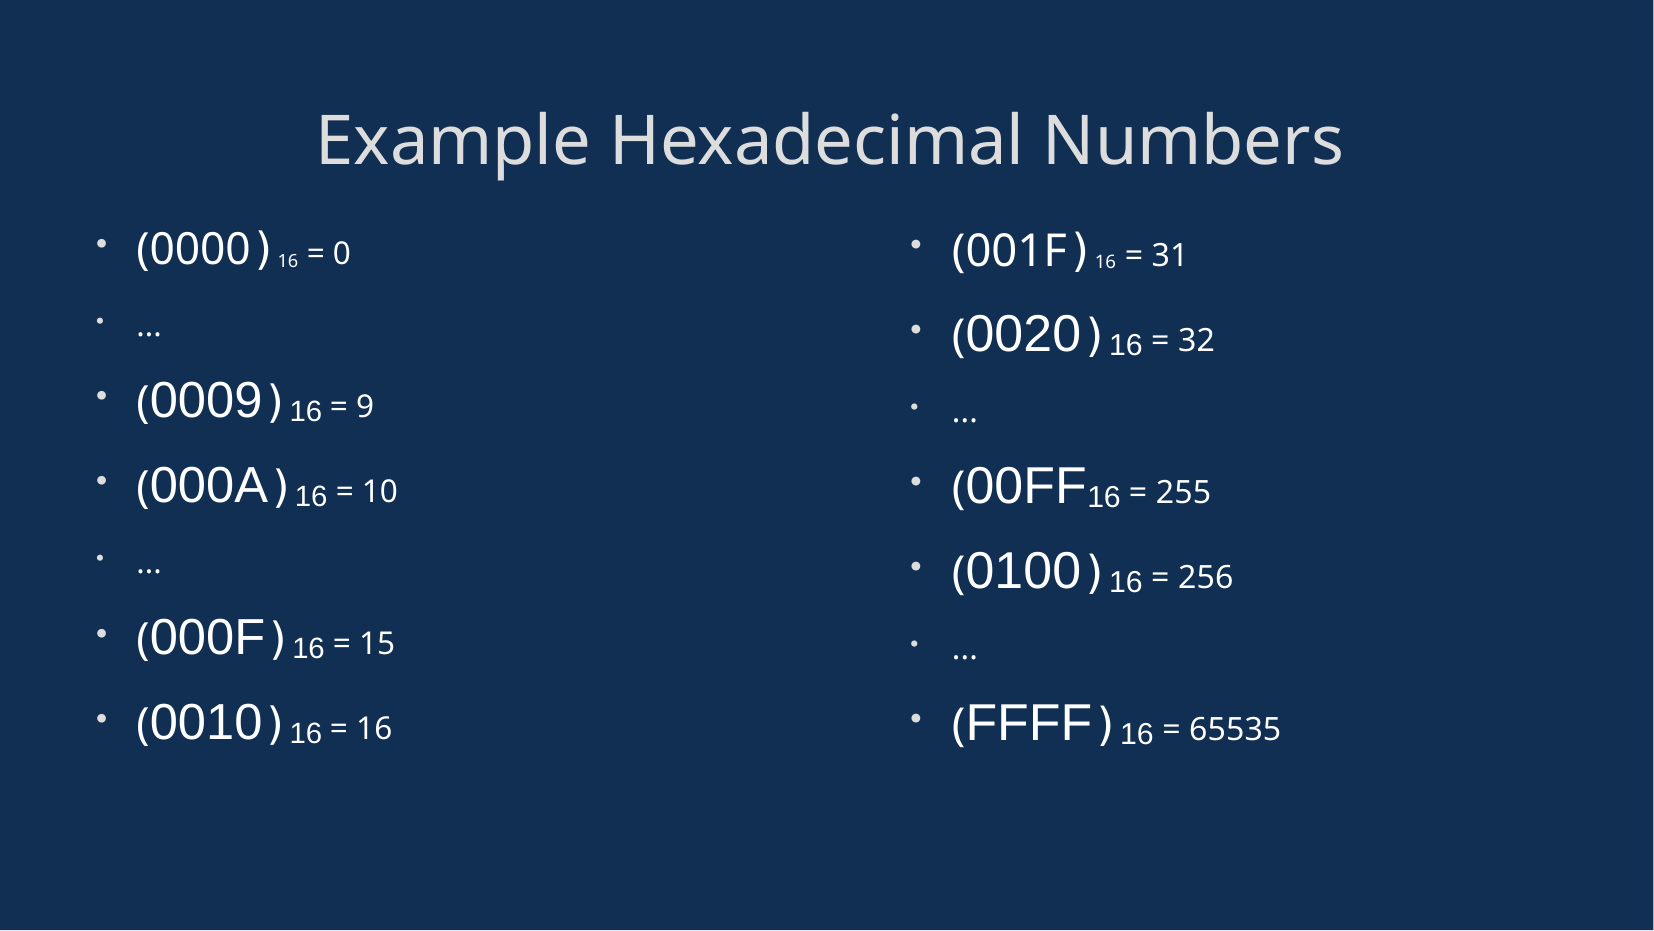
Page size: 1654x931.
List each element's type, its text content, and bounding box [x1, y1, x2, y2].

title Example Hexadecimal Numbers [97, 56, 1563, 220]
list (001F)16 = 31 (0020)16 = 32 ... (00FF16 = 255 (0100)16 = 256 ... (FFFF)16 = 65535 [896, 217, 1520, 758]
list (0000)16 = 0 ... (0009)16 = 9 (000A)16 = 10 ... (000F)16 = 15 (0010)16 = 16 [82, 217, 809, 758]
